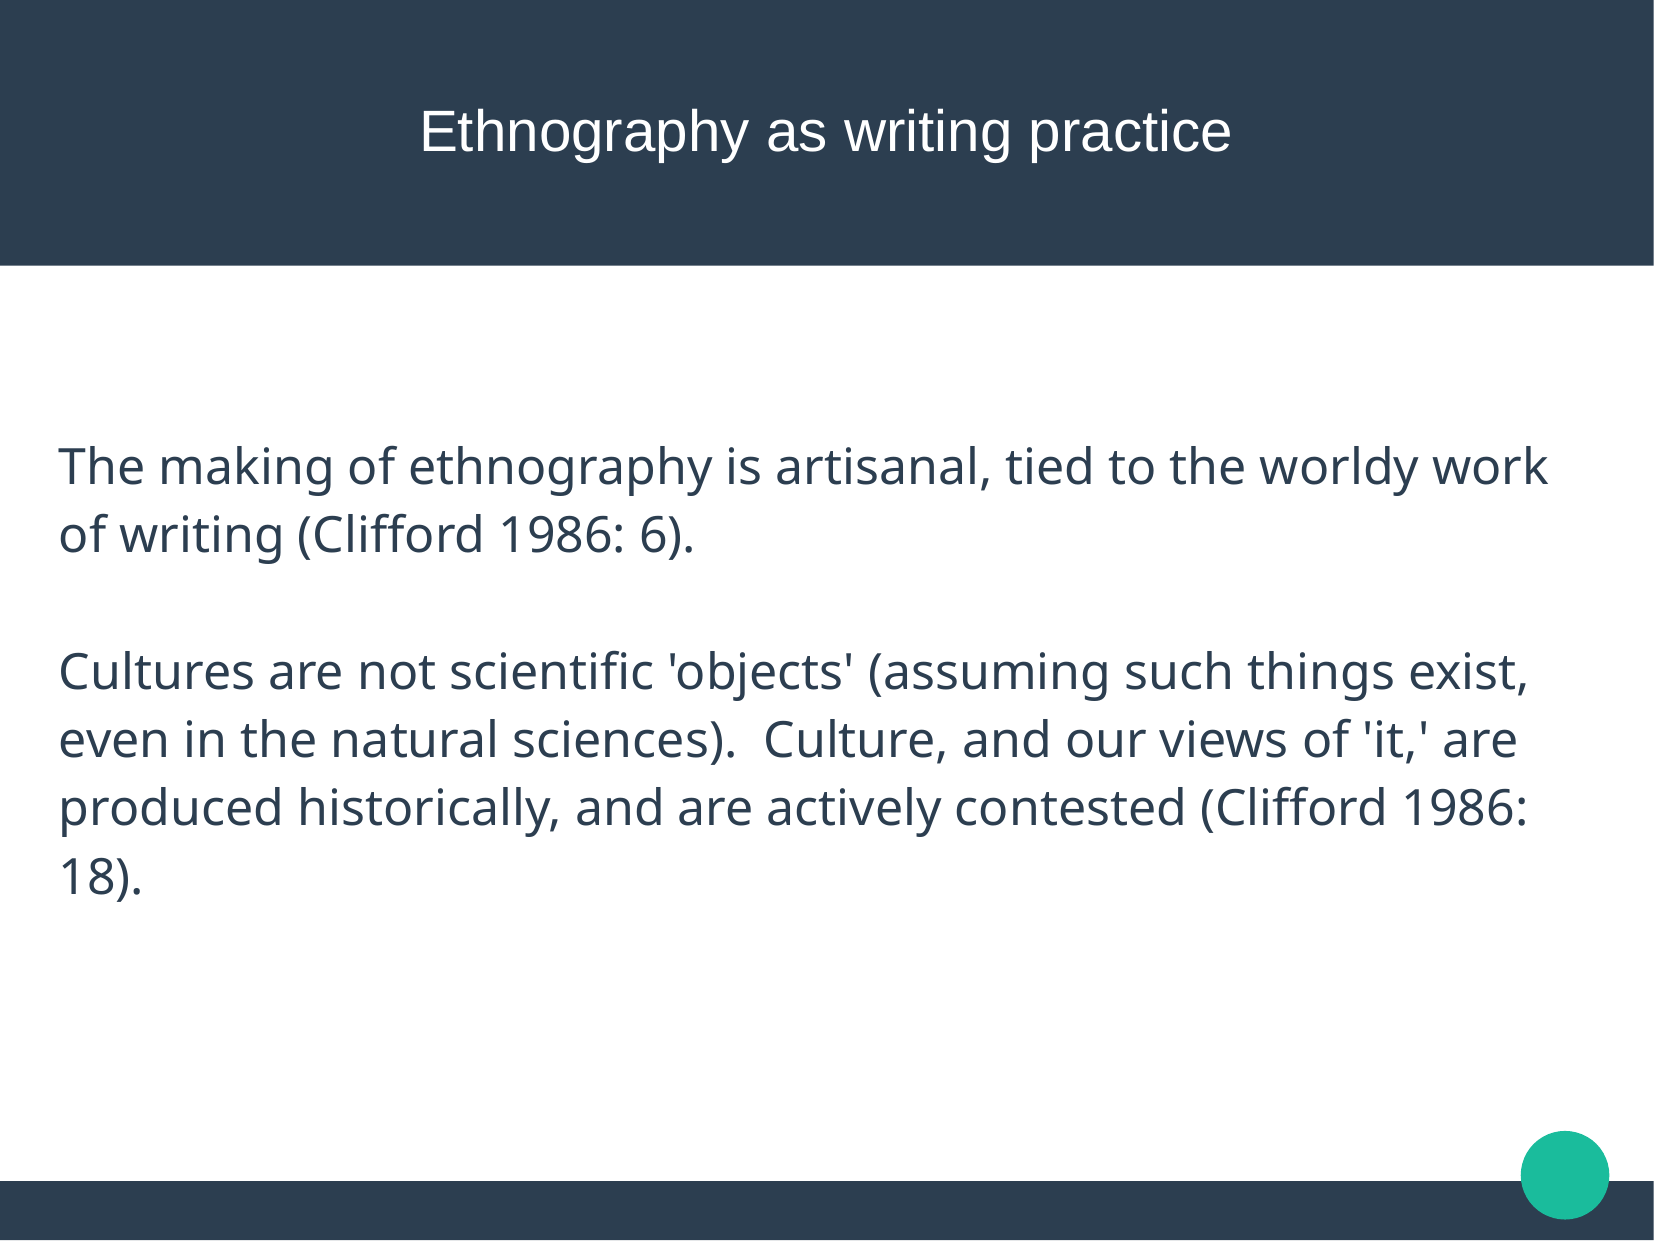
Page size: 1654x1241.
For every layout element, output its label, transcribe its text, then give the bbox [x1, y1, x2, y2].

subtitle The making of ethnography is artisanal, tied to the worldy work of writing (Clifford 1986: 6). Cultures are not scientific 'objects' (assuming such things exist, even in the natural sciences). Culture, and our views of 'it,' are produced historically, and are actively contested (Clifford 1986: 18). [59, 324, 1595, 1152]
title Ethnography as writing practice [59, 49, 1595, 207]
